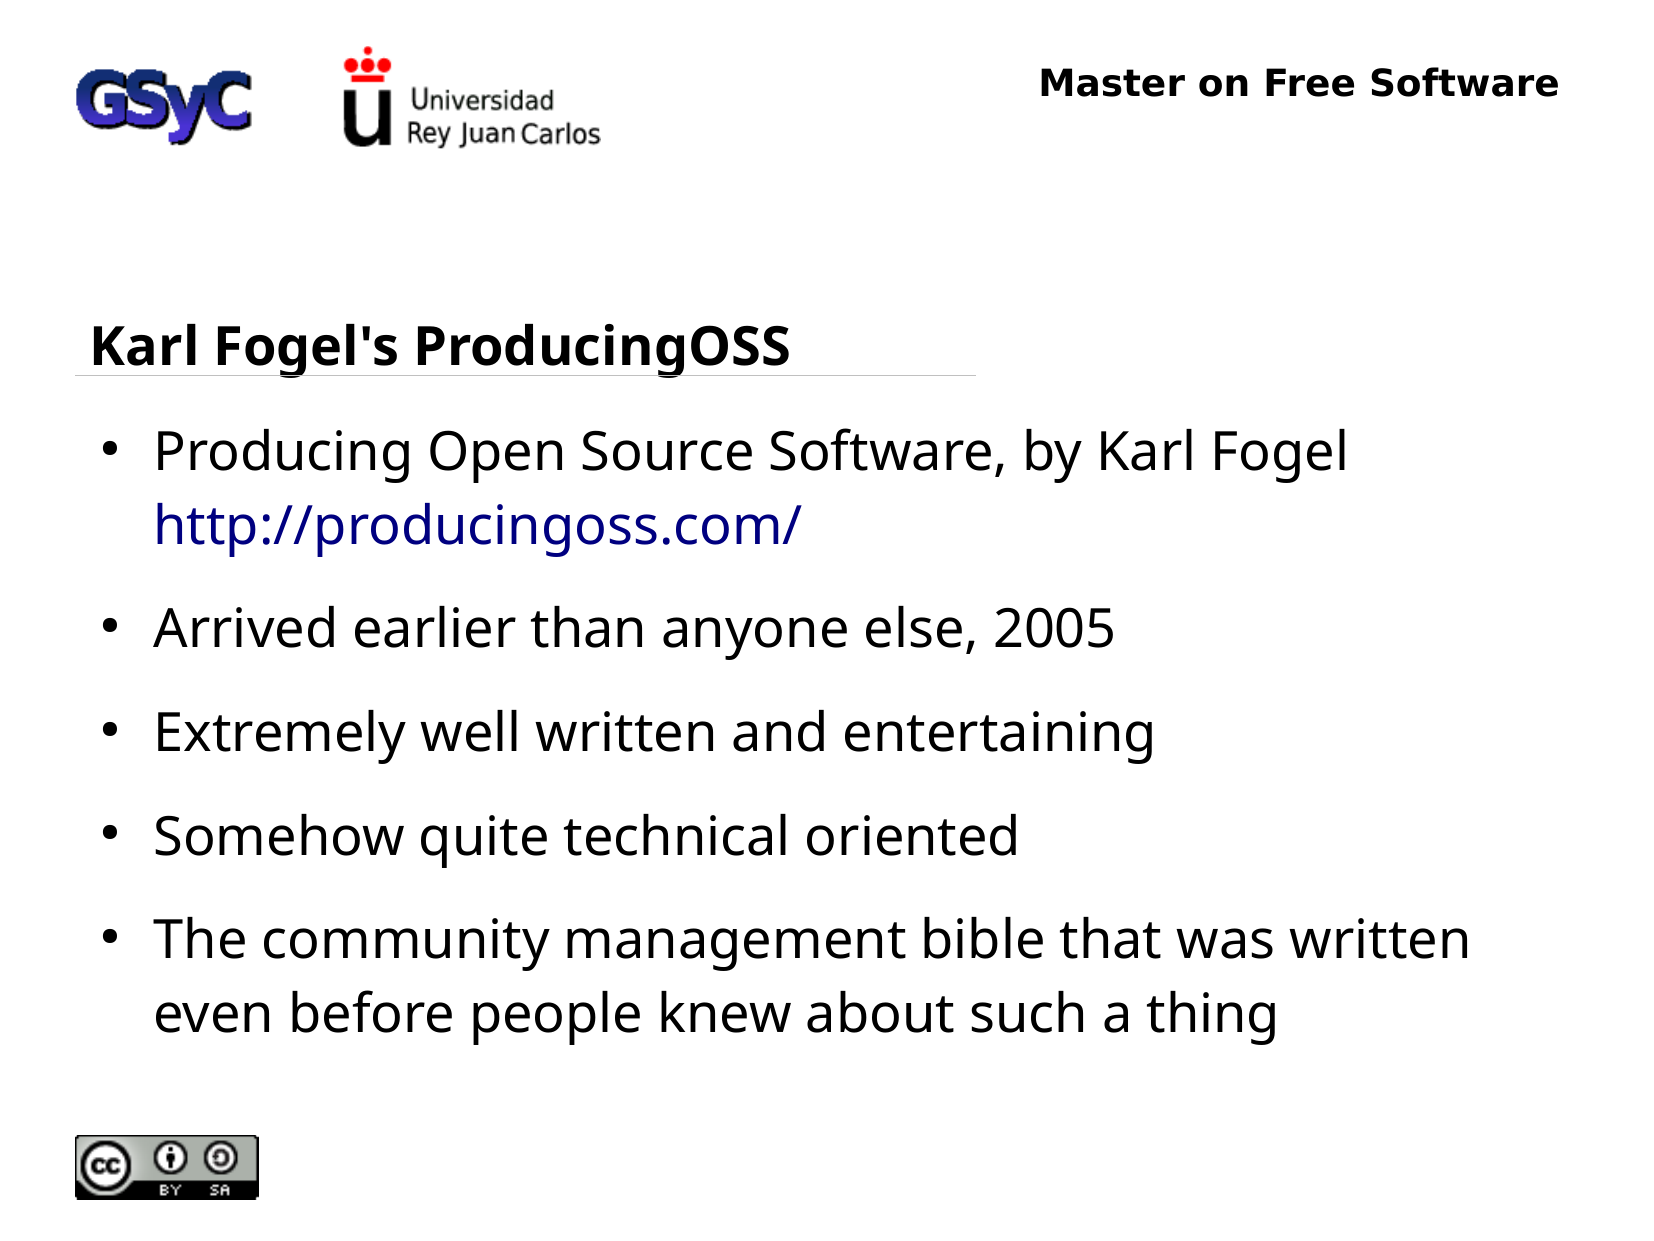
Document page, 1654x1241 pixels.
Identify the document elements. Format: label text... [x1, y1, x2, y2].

text_box Karl Fogel's ProducingOSS [75, 300, 1538, 381]
picture [75, 1163, 259, 1200]
list Producing Open Source Software, by Karl Fogel http://producingoss.com/ Arrived earlier than anyone else, 2005 Extremely well written and entertaining Somehow quite technical oriented The community management bible that was written even before people knew about such a thing [82, 412, 1571, 1109]
text_box [75, 412, 1576, 1163]
picture [75, 46, 601, 150]
